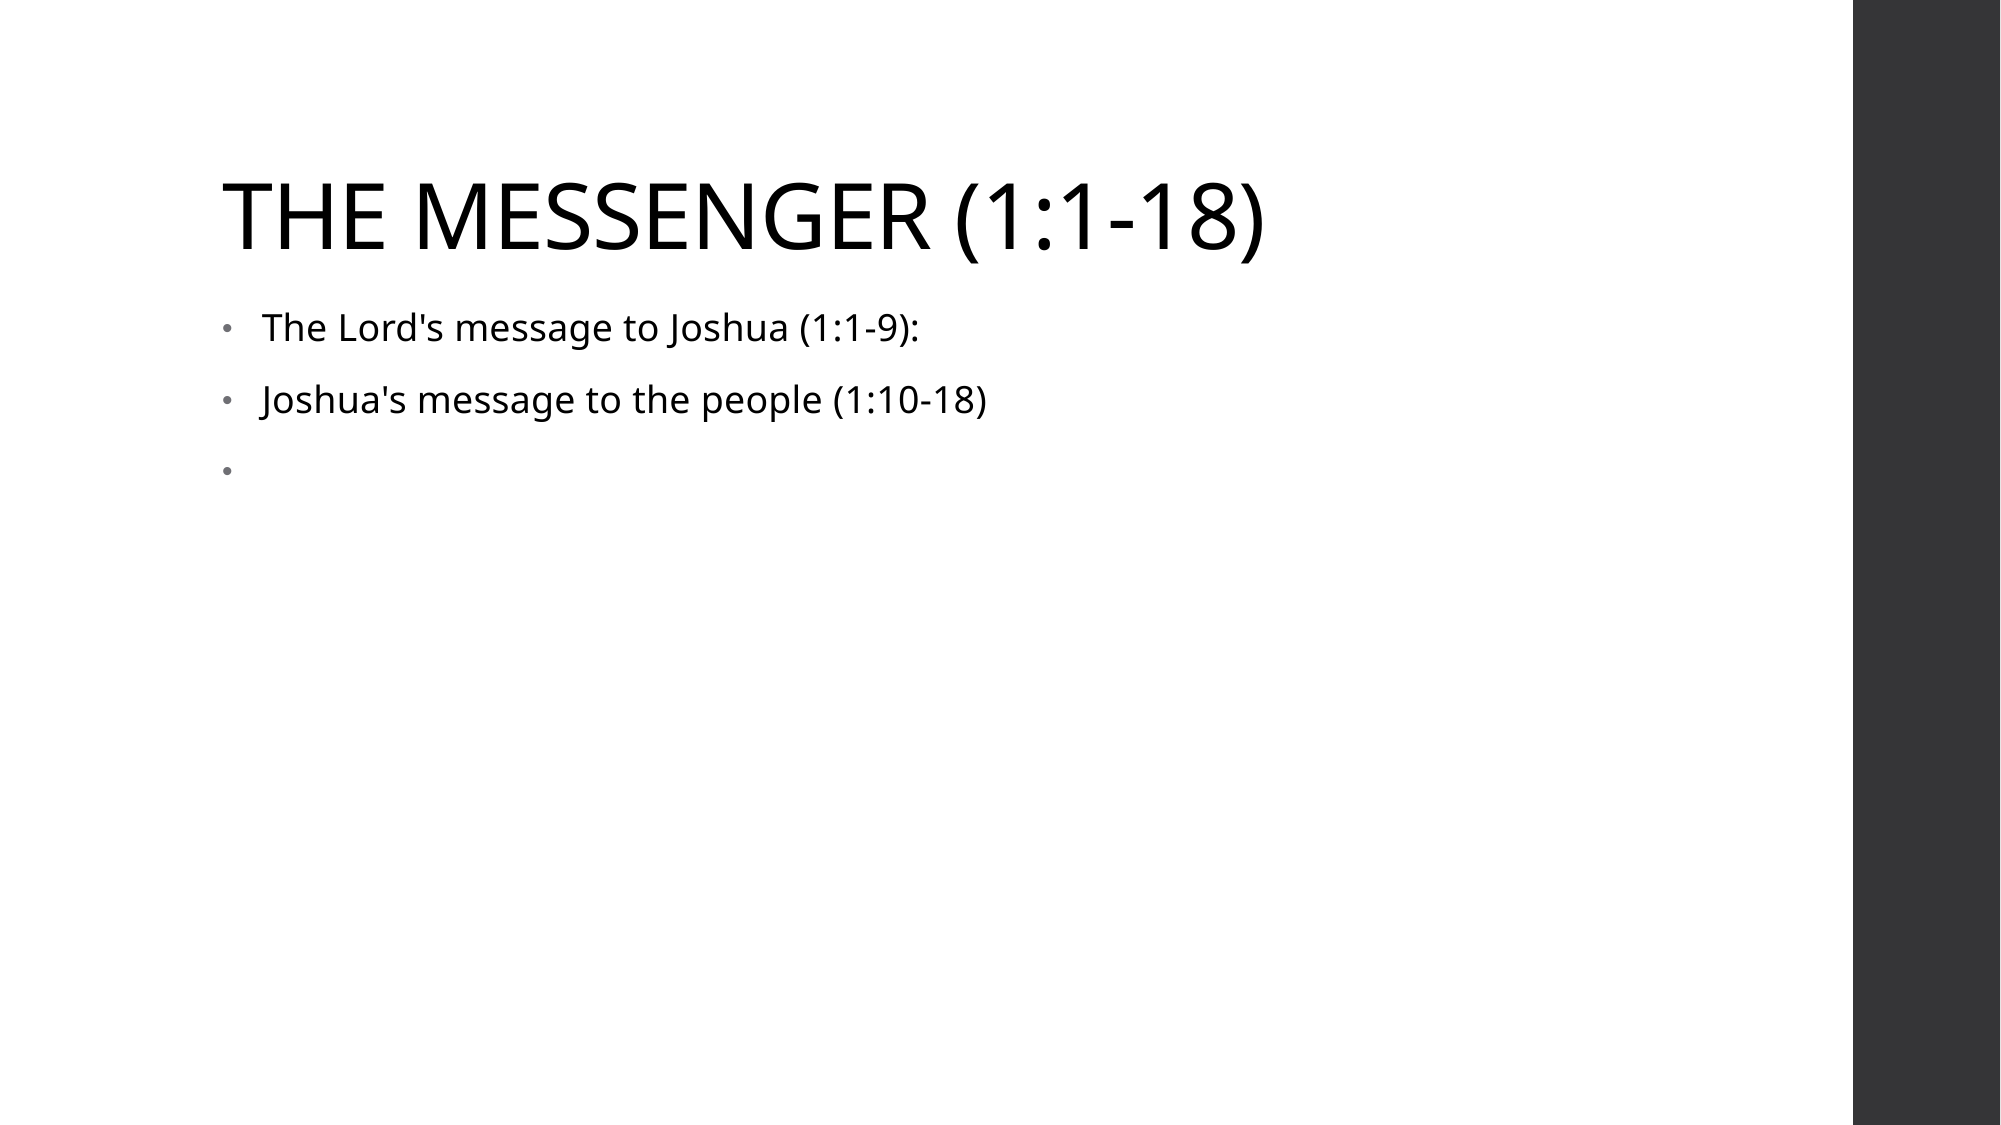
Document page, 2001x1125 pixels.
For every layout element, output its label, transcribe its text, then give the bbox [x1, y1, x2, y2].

title THE MESSENGER (1:1-18) [206, 60, 1797, 278]
list The Lord's message to Joshua (1:1-9): Joshua's message to the people (1:10-18) [206, 299, 1617, 1014]
